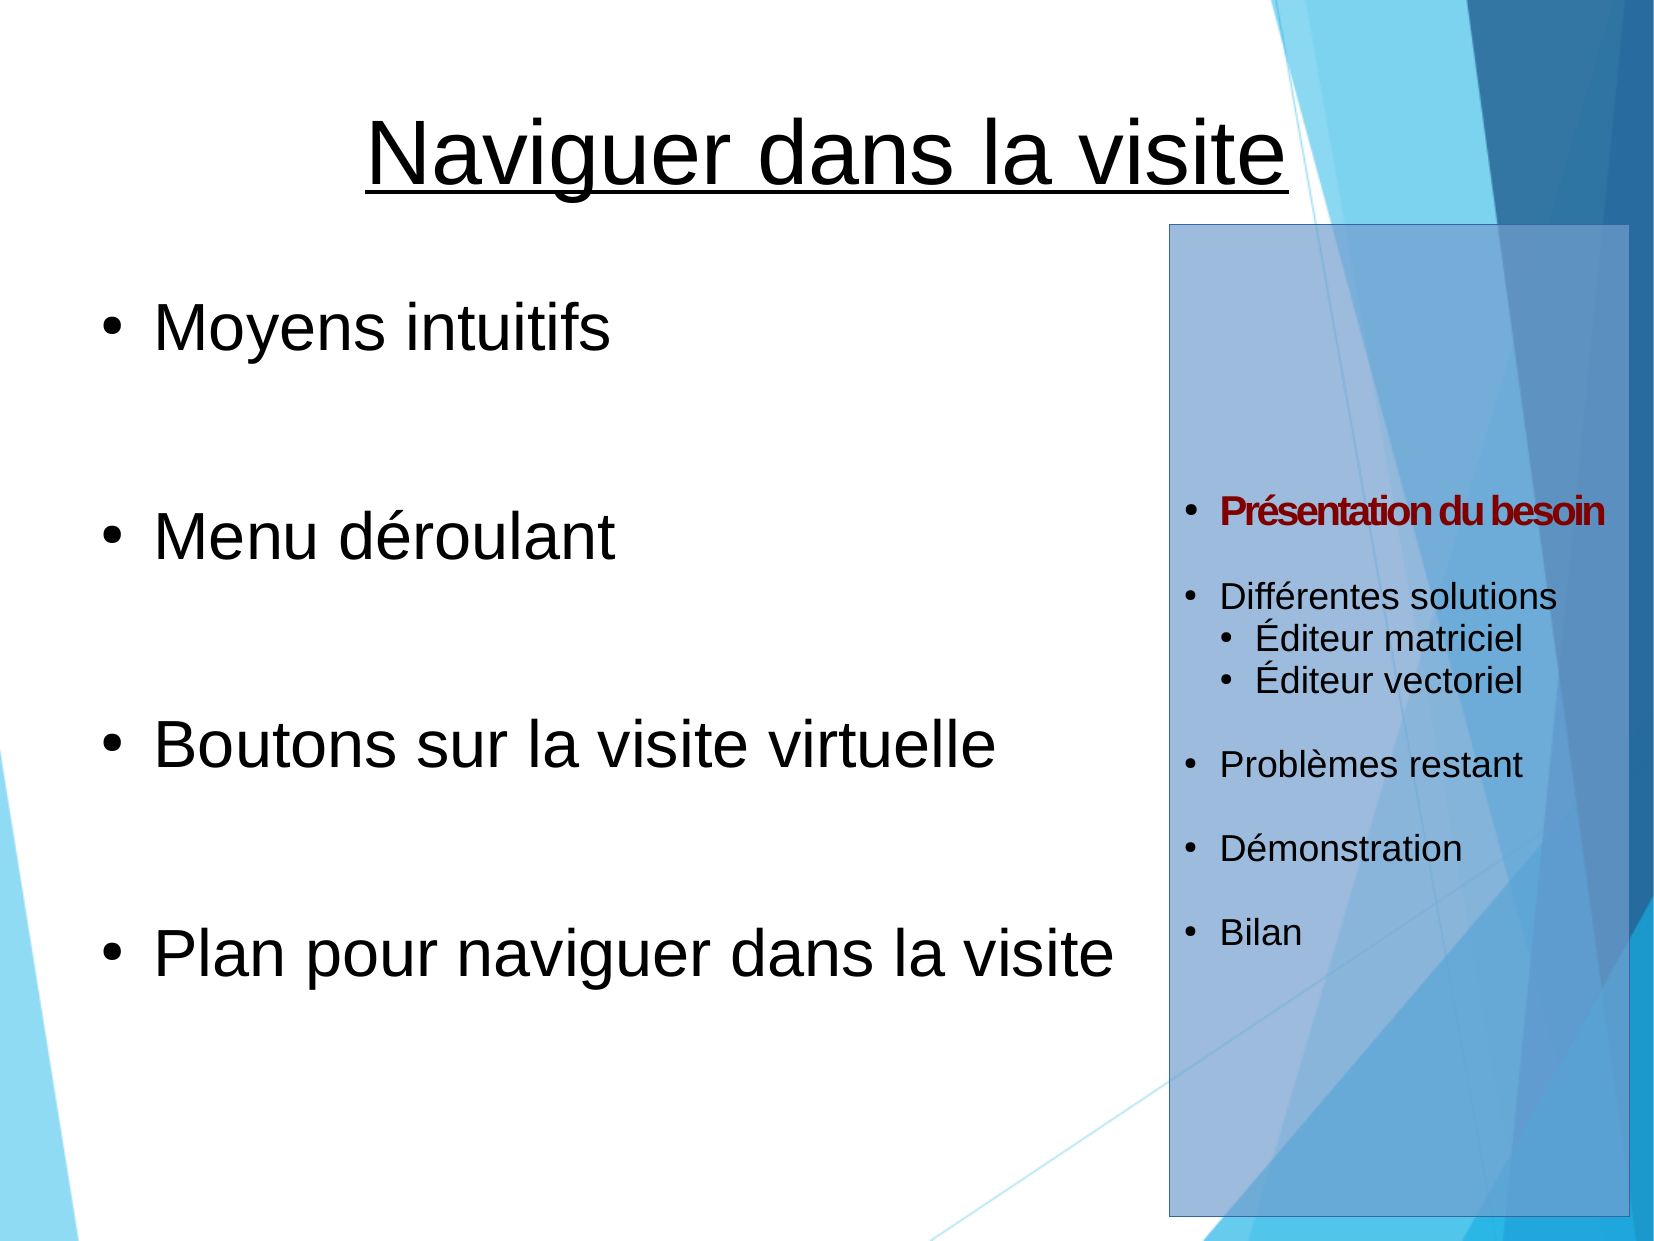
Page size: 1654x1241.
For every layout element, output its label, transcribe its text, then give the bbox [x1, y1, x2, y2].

list Moyens intuitifs Menu déroulant Boutons sur la visite virtuelle Plan pour naviguer dans la visite [82, 290, 1169, 1010]
text_box Présentation du besoin Différentes solutions Éditeur matriciel Éditeur vectoriel Problèmes restant Démonstration Bilan [1169, 224, 1630, 1217]
picture [0, 0, 1654, 1241]
title Naviguer dans la visite [82, 49, 1571, 257]
